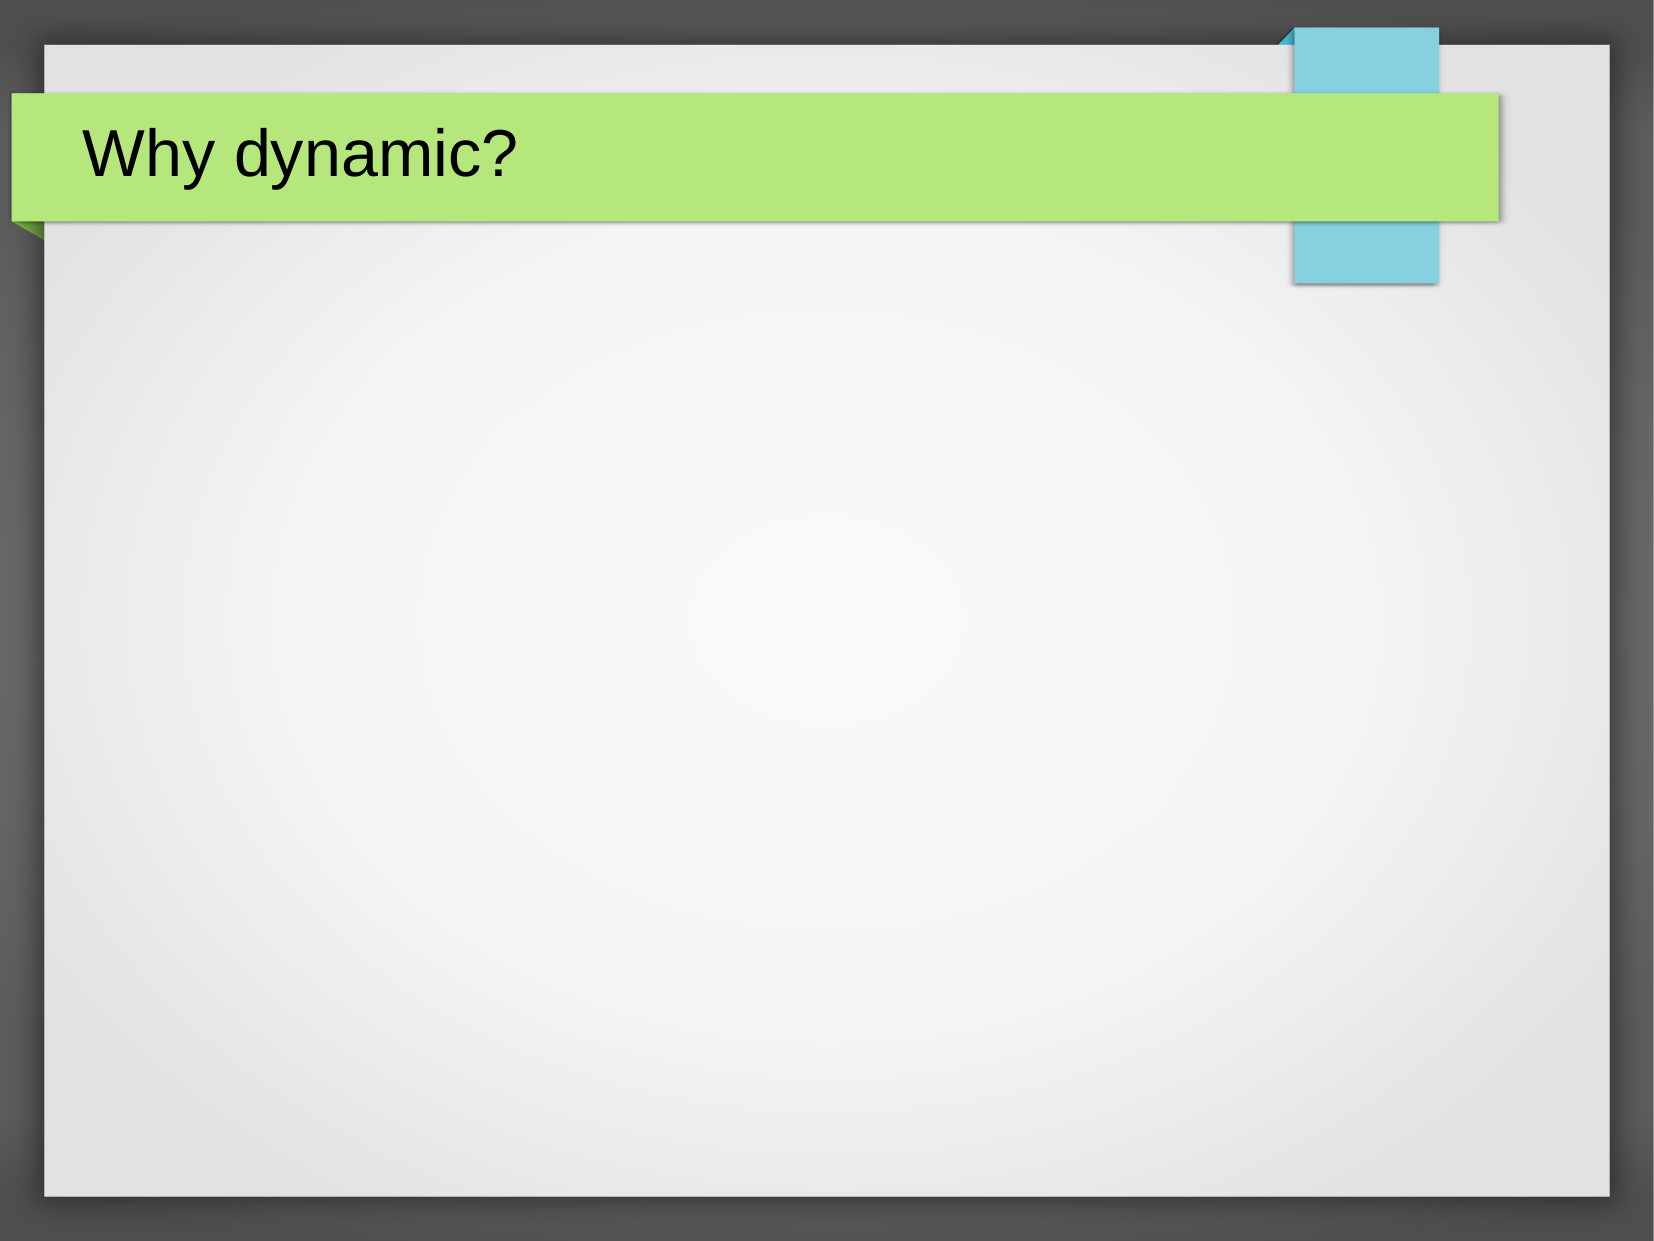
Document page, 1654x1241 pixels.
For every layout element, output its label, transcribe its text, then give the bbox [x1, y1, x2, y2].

title Why dynamic? [82, 94, 1264, 213]
picture [0, 0, 1654, 1241]
